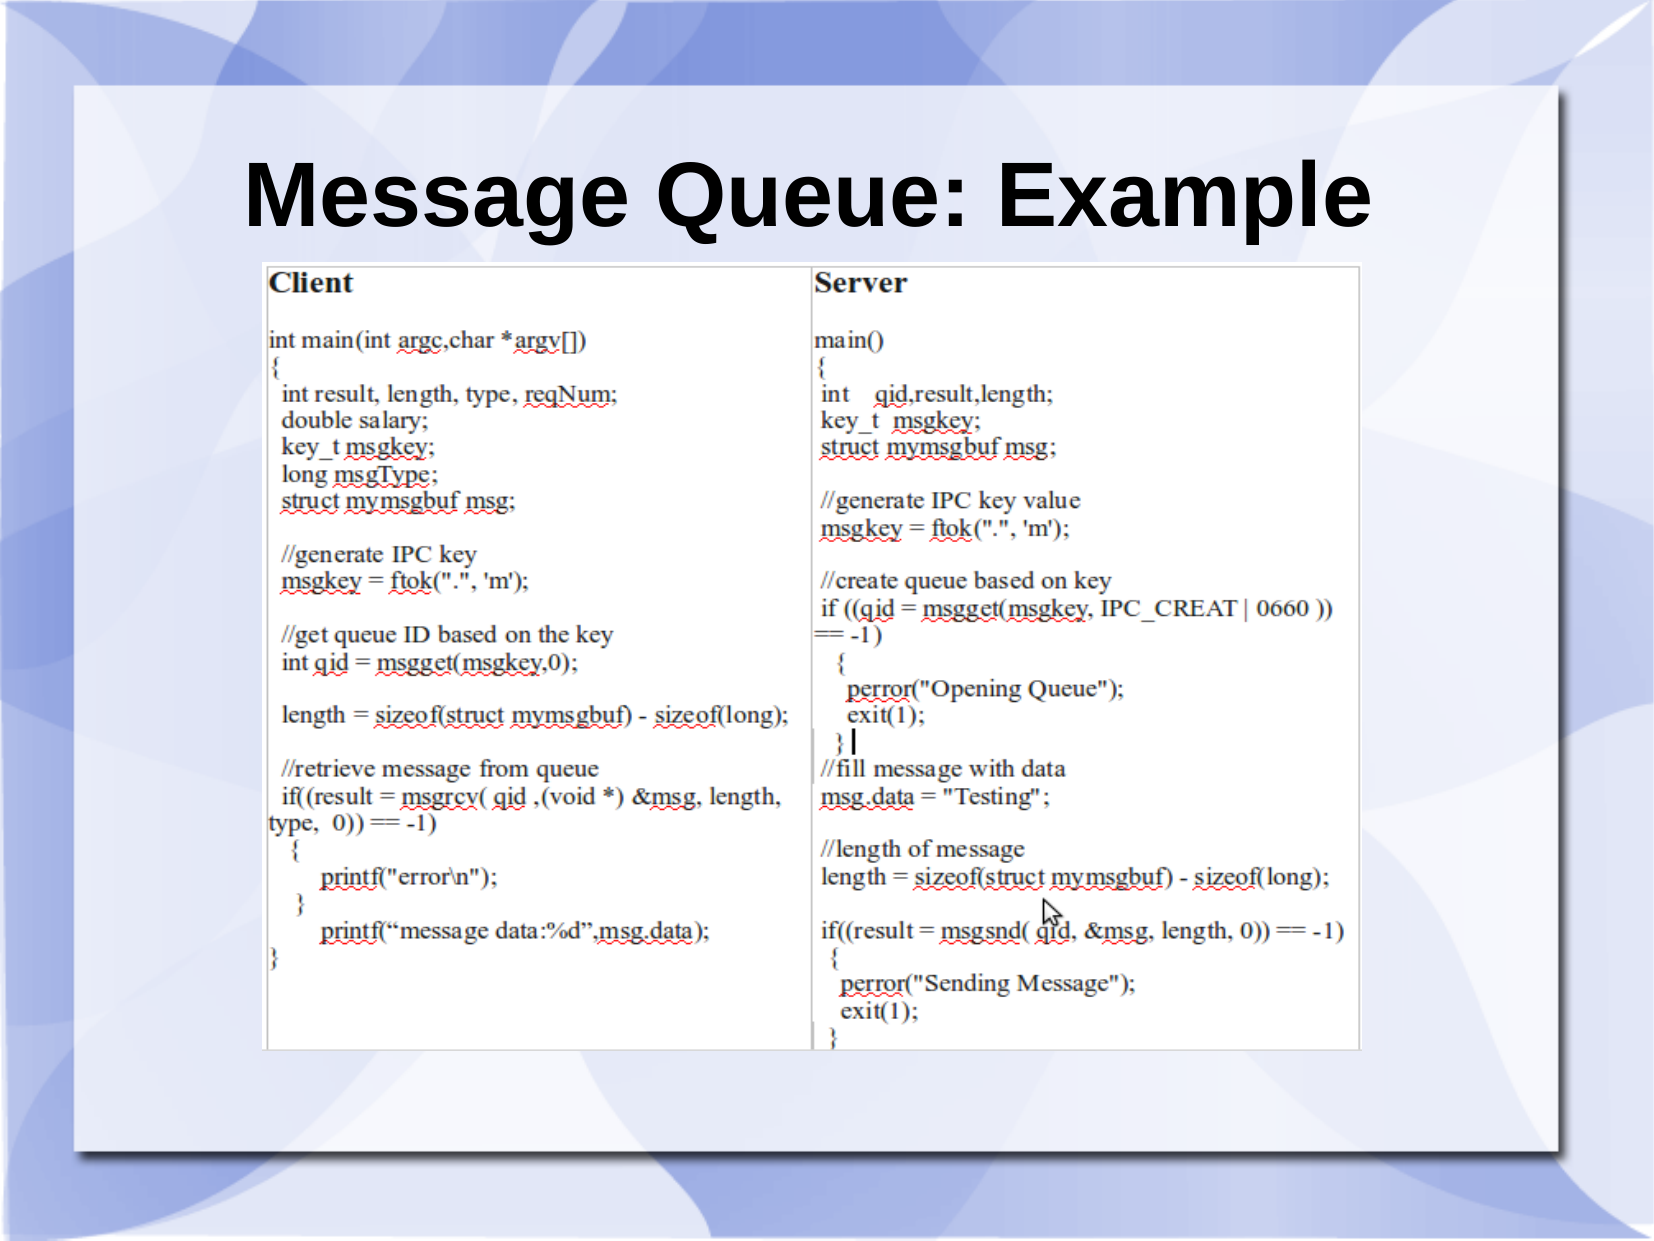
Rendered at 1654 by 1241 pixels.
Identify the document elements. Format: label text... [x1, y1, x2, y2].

picture [0, 0, 1654, 1241]
title Message Queue: Example [82, 90, 1536, 298]
